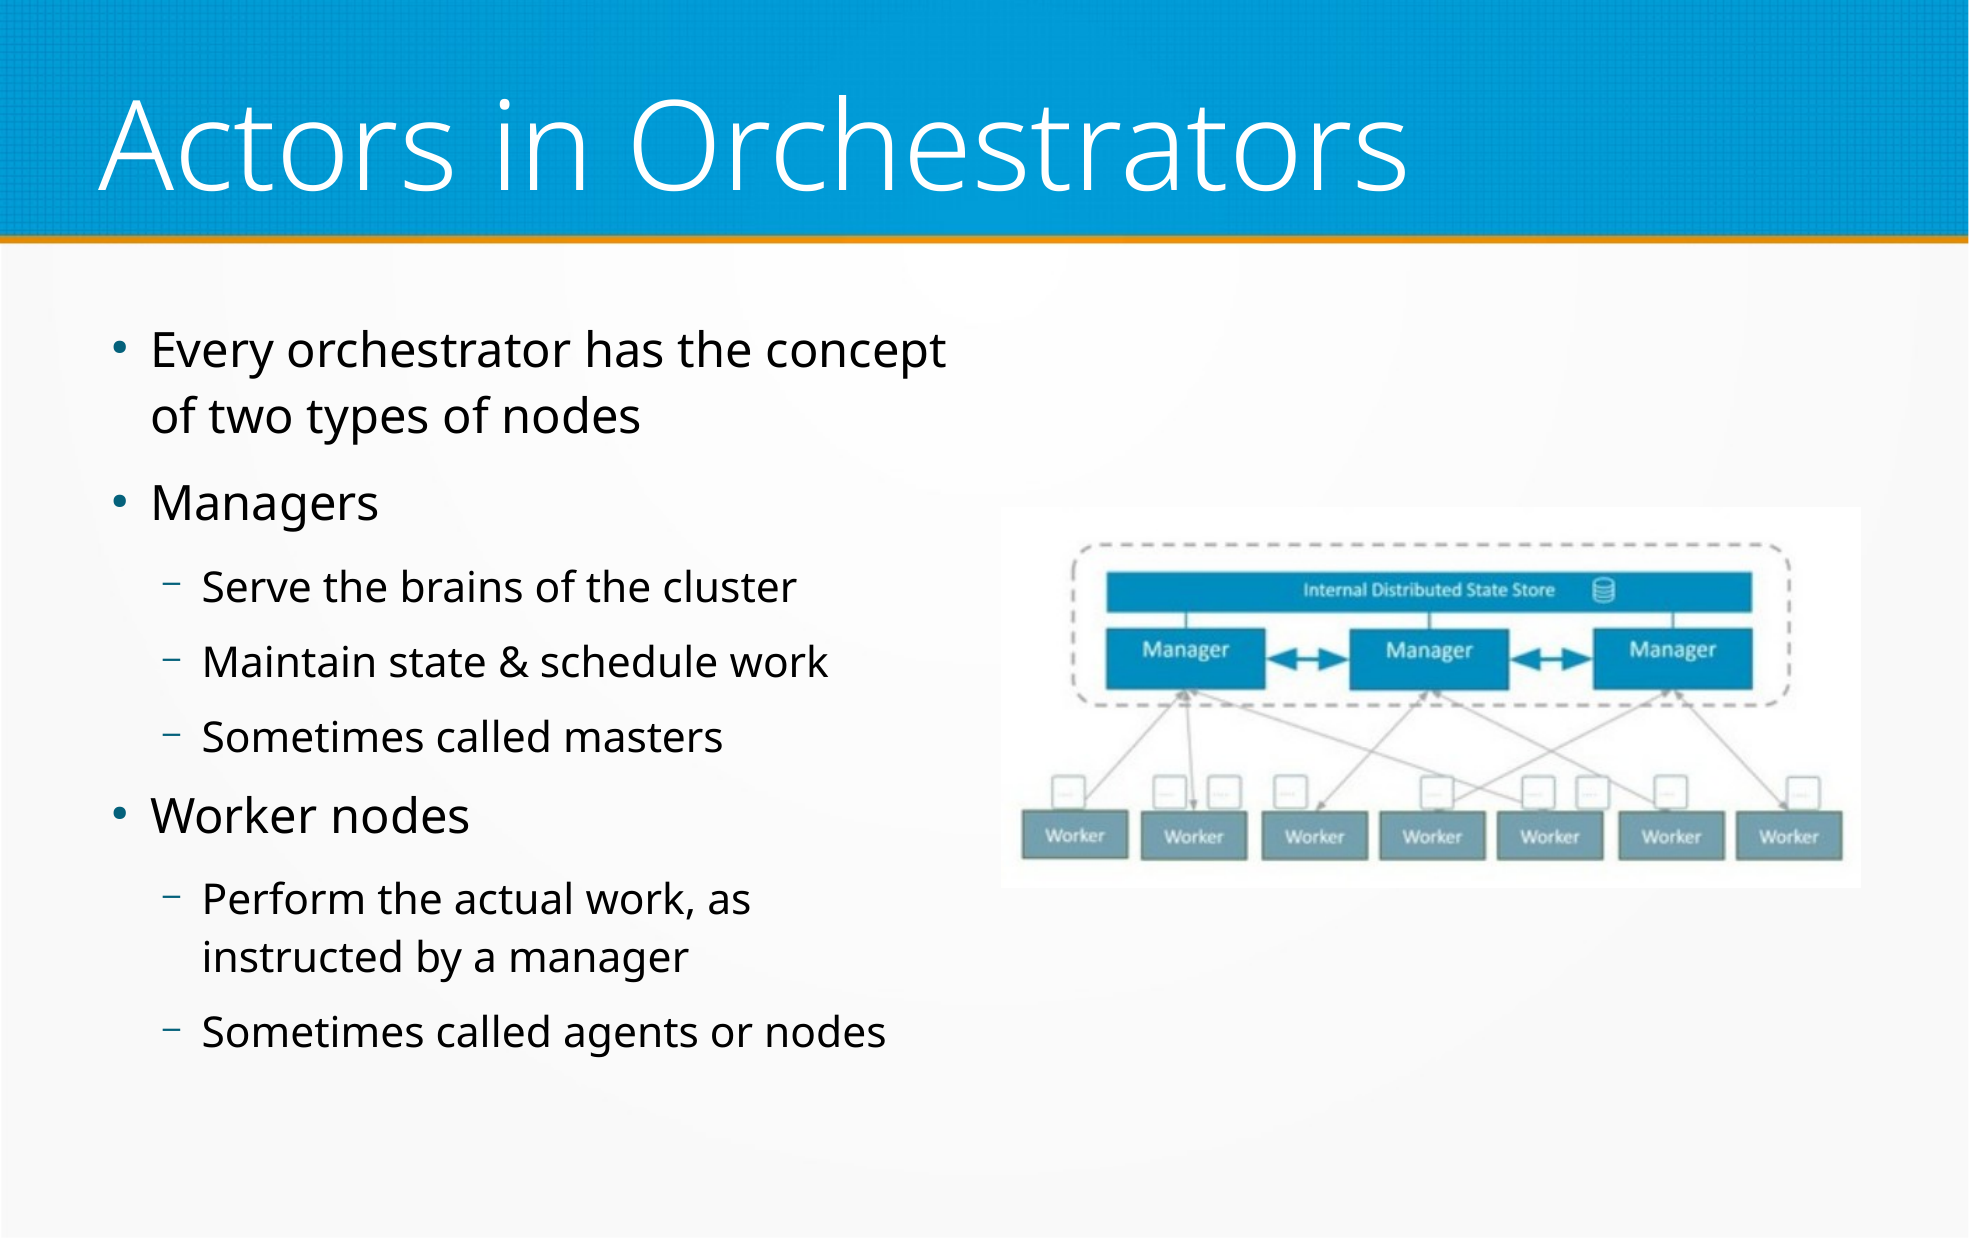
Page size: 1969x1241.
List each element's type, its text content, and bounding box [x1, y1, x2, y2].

list Every orchestrator has the concept of two types of nodes Managers Serve the brains of the cluster Maintain state & schedule work Sometimes called masters Worker nodes Perform the actual work, as instructed by a manager Sometimes called agents or nodes [98, 315, 958, 1081]
picture [0, 233, 1969, 1241]
title Actors in Orchestrators [98, 19, 1870, 227]
